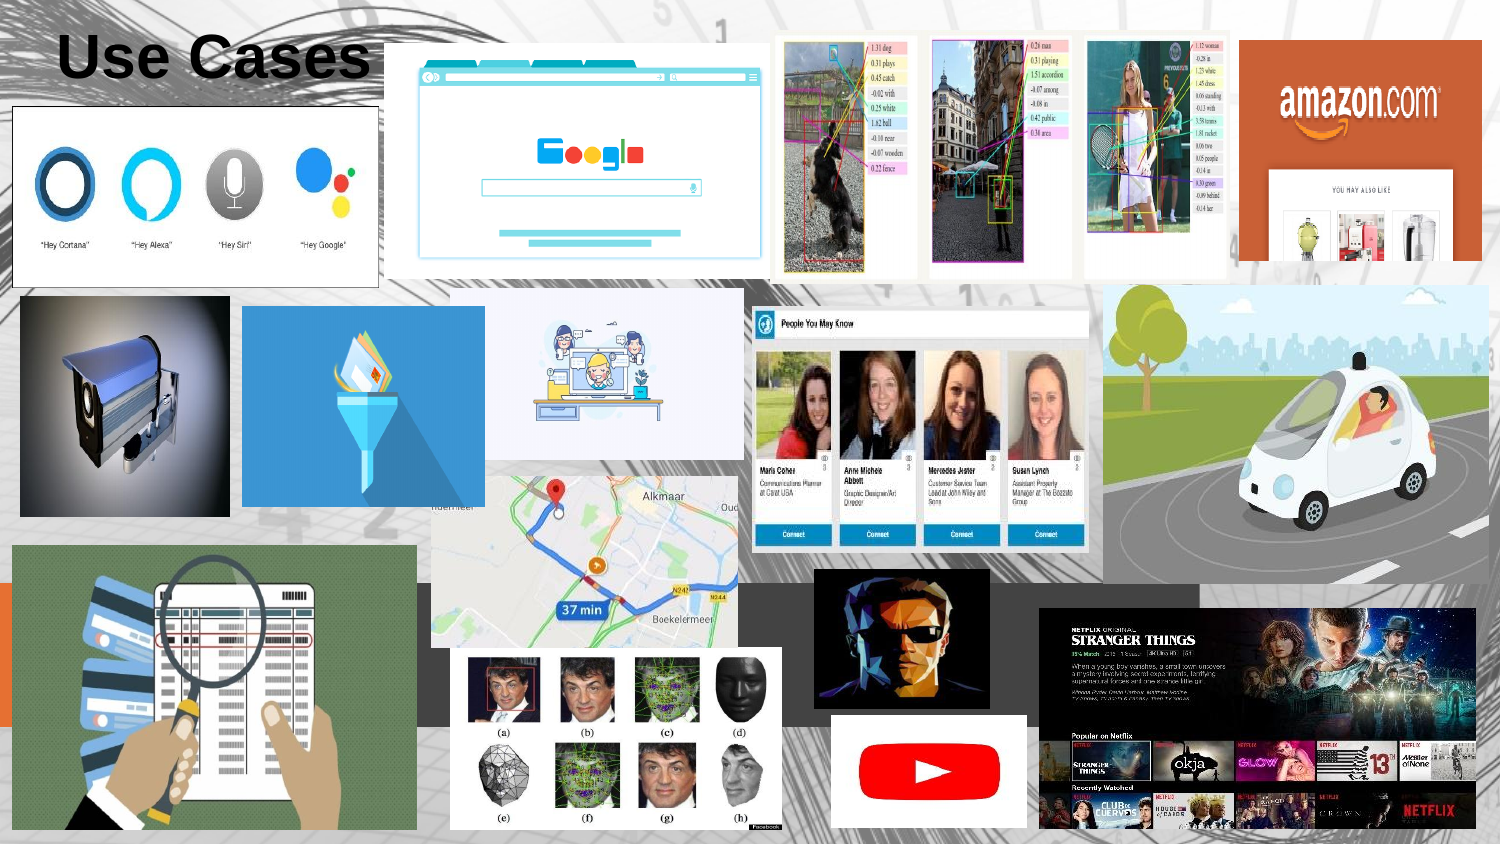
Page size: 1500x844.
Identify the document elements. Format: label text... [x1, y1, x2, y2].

picture [0, 0, 1500, 844]
title Use Cases [41, 8, 1392, 107]
